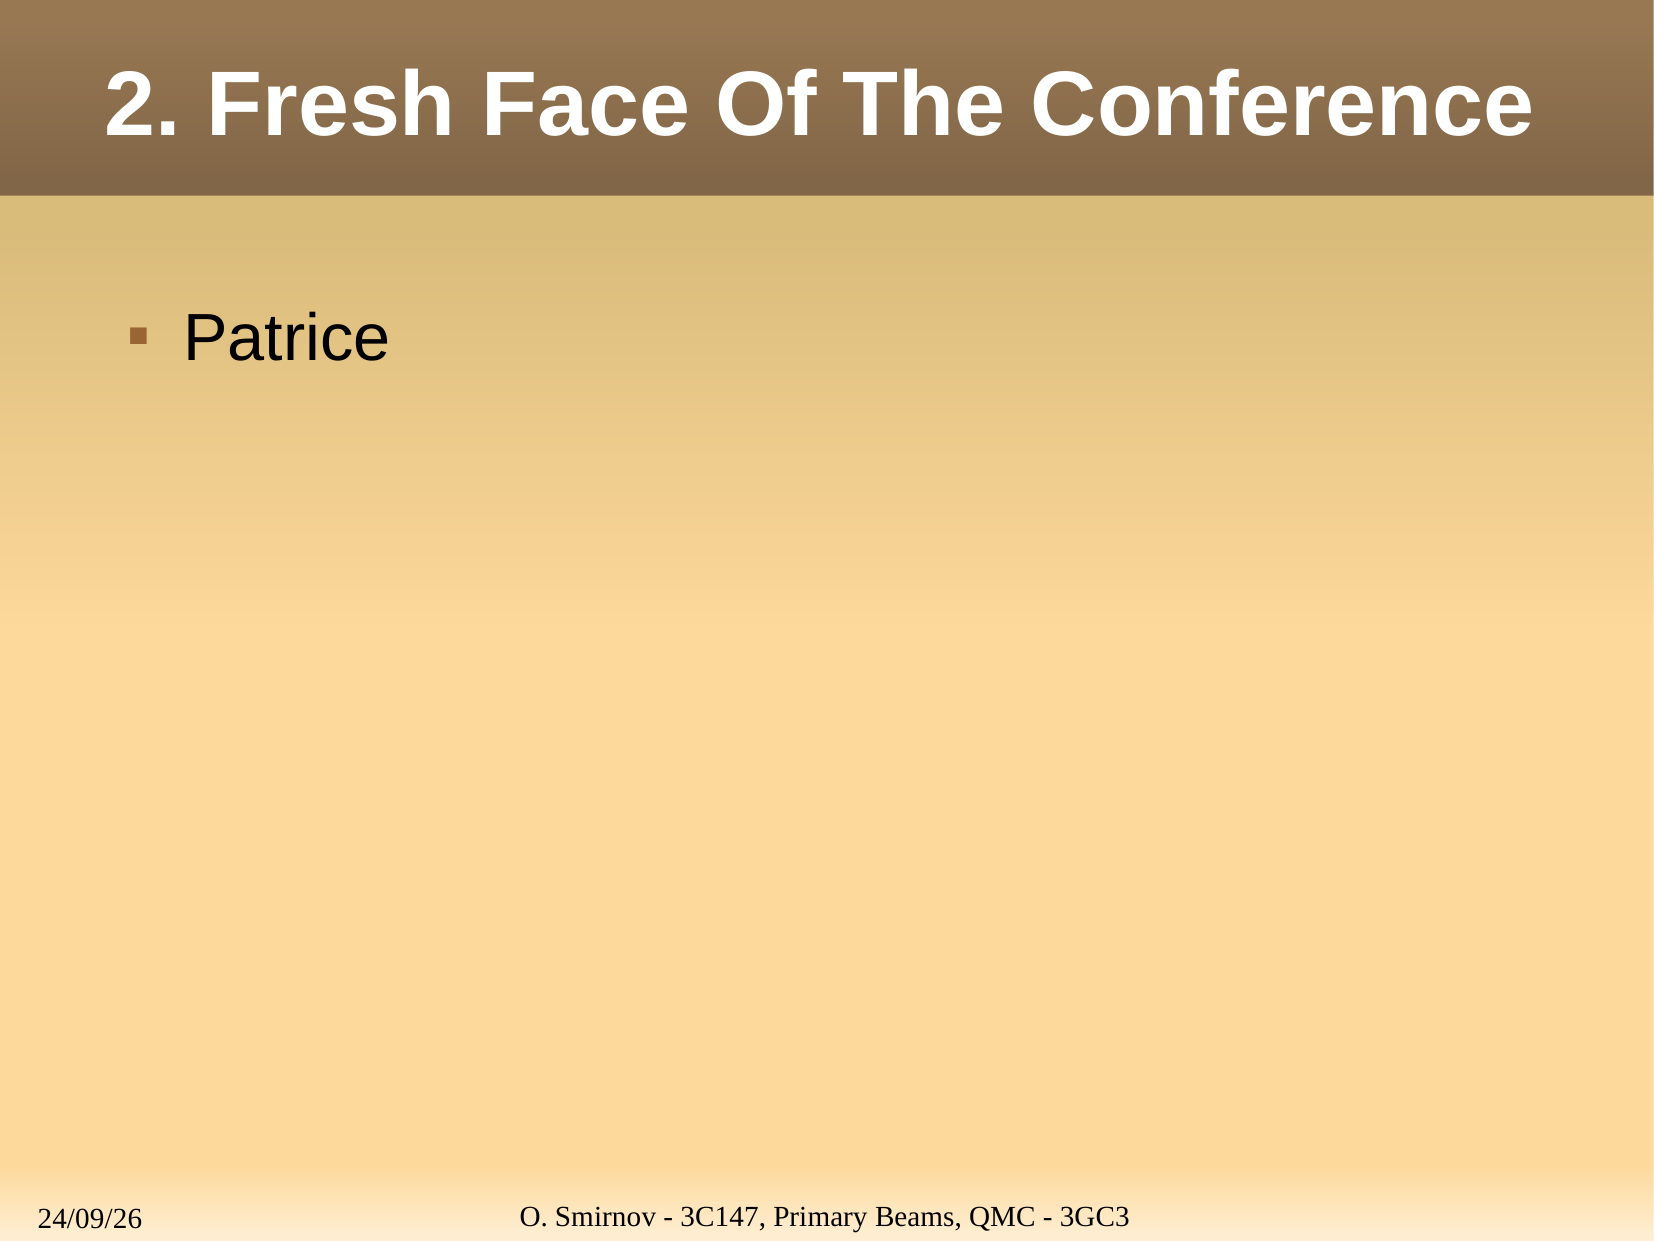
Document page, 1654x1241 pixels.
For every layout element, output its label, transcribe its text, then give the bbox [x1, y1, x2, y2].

title 2. Fresh Face Of The Conference [76, 0, 1565, 208]
list Patrice [112, 300, 1601, 1119]
picture [0, 0, 1654, 1241]
